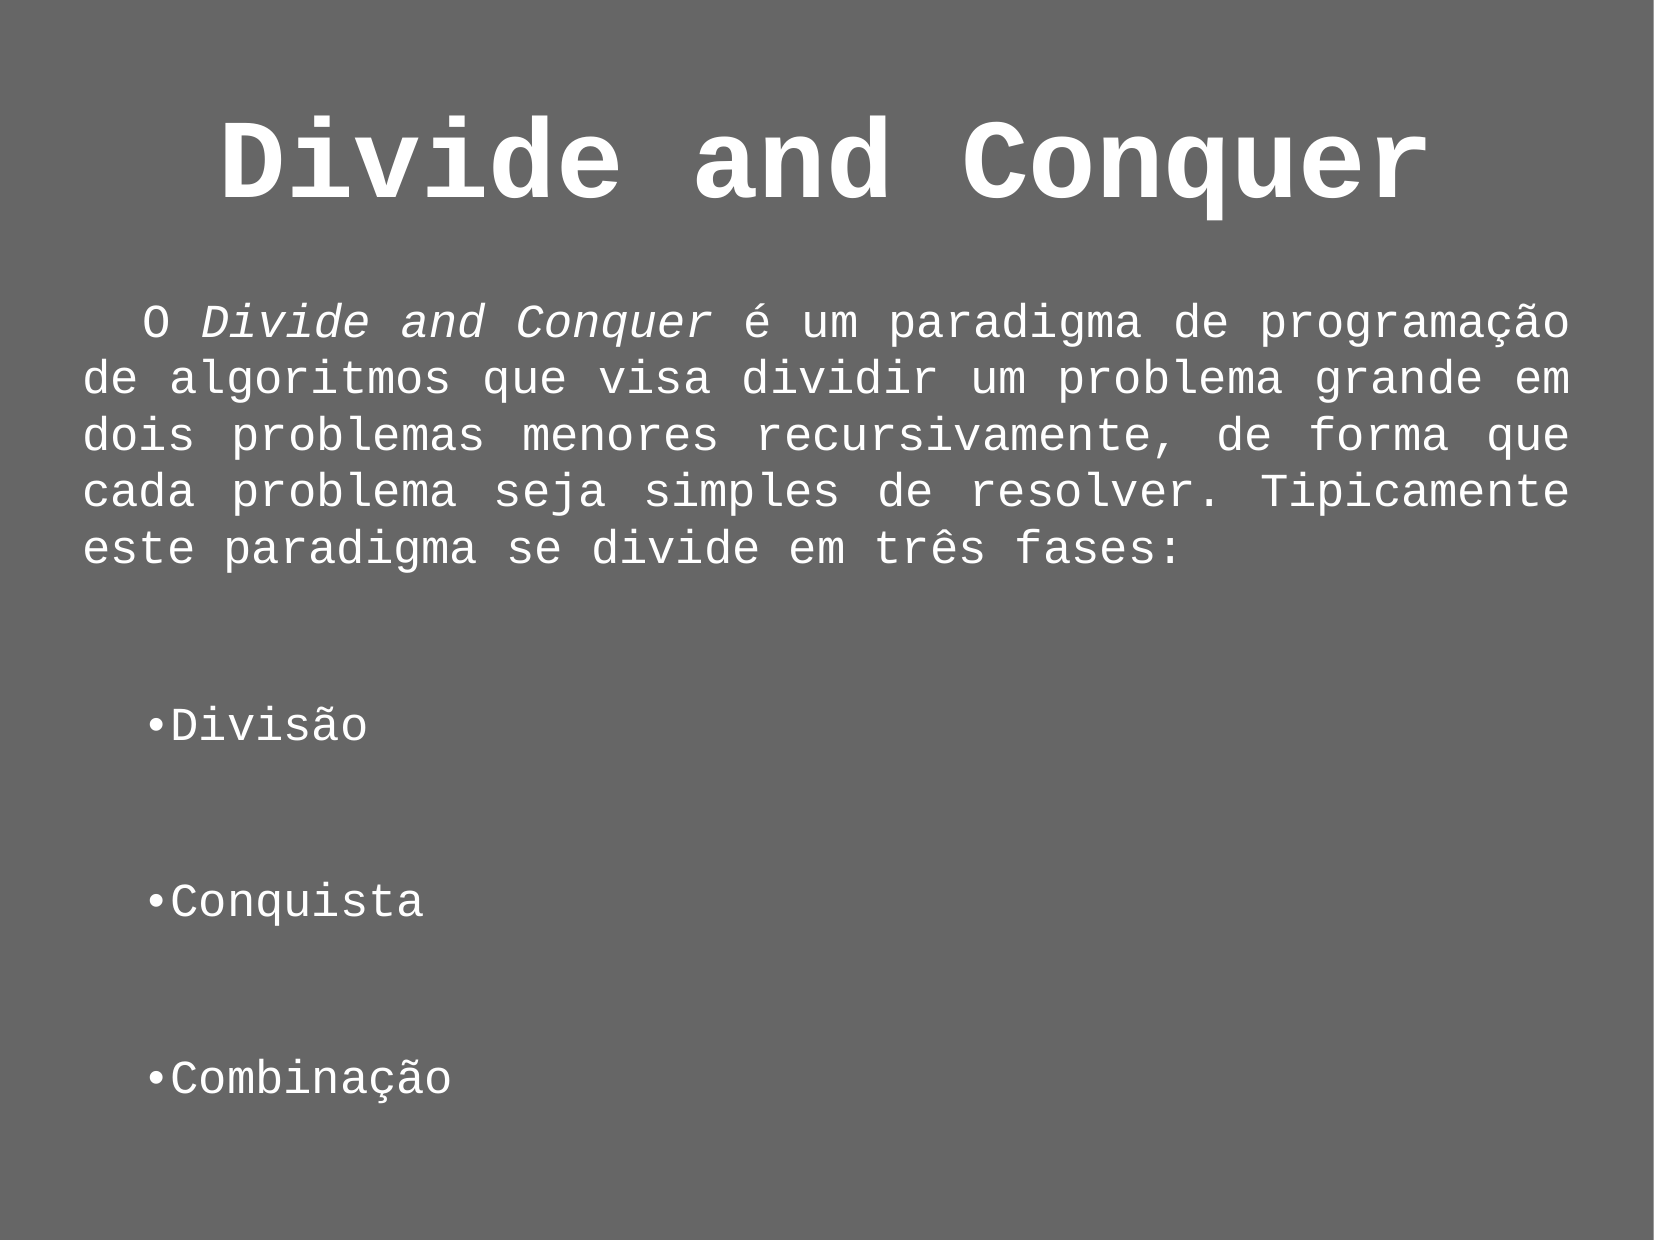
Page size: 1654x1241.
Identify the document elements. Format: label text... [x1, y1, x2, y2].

text_box O Divide and Conquer é um paradigma de programação de algoritmos que visa dividir um problema grande em dois problemas menores recursivamente, de forma que cada problema seja simples de resolver. Tipicamente este paradigma se divide em três fases: •Divisão •Conquista •Combinação [82, 290, 1571, 1134]
text_box Divide and Conquer [82, 85, 1571, 221]
